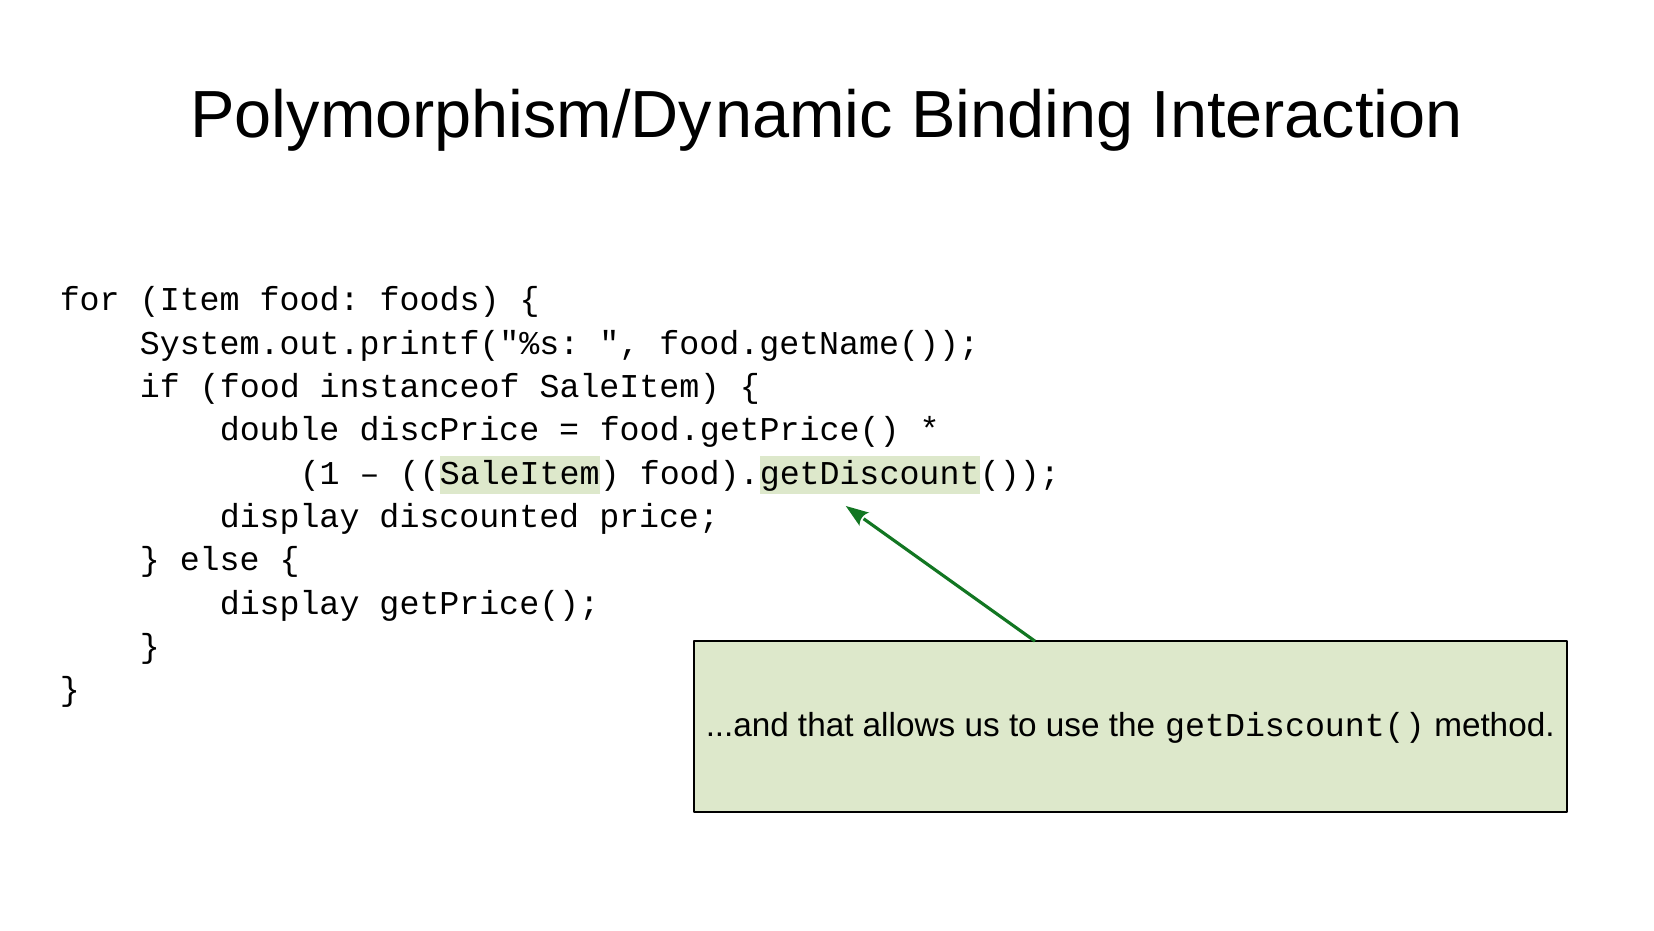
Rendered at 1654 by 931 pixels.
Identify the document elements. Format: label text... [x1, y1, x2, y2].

title Polymorphism/Dy namic Binding Interaction [82, 37, 1571, 193]
text_box ...and that allows us to use the getDiscount() method. [693, 641, 1567, 812]
text_box for (Item food: foods) { System.out.printf("%s: ", food.getName()); if (food instanceof SaleItem) { double discPrice = food.getPrice() * (1 – ((SaleItem) food).getDiscount()); display discounted price; } else { display getPrice(); } } [45, 270, 1644, 762]
